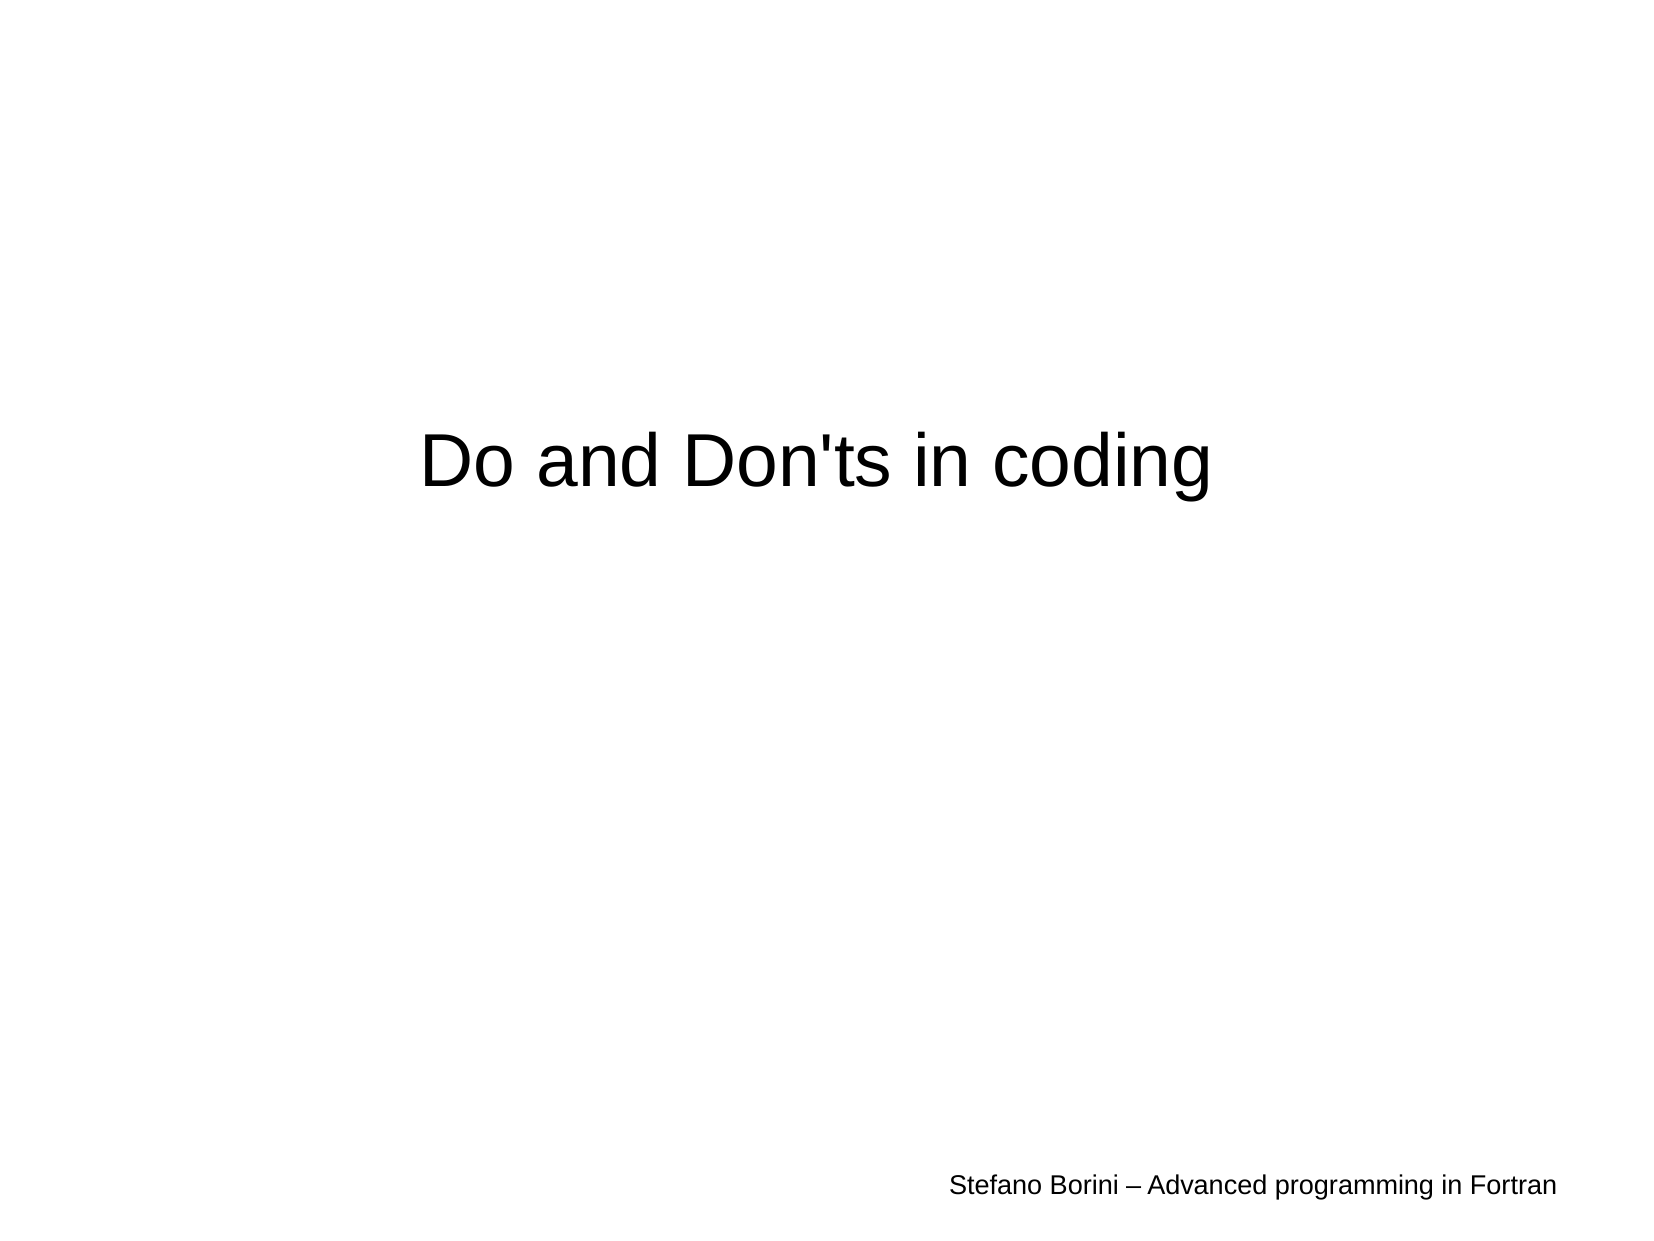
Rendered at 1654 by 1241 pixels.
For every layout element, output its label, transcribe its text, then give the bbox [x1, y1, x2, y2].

text_box Do and Don'ts in coding [405, 411, 1229, 511]
